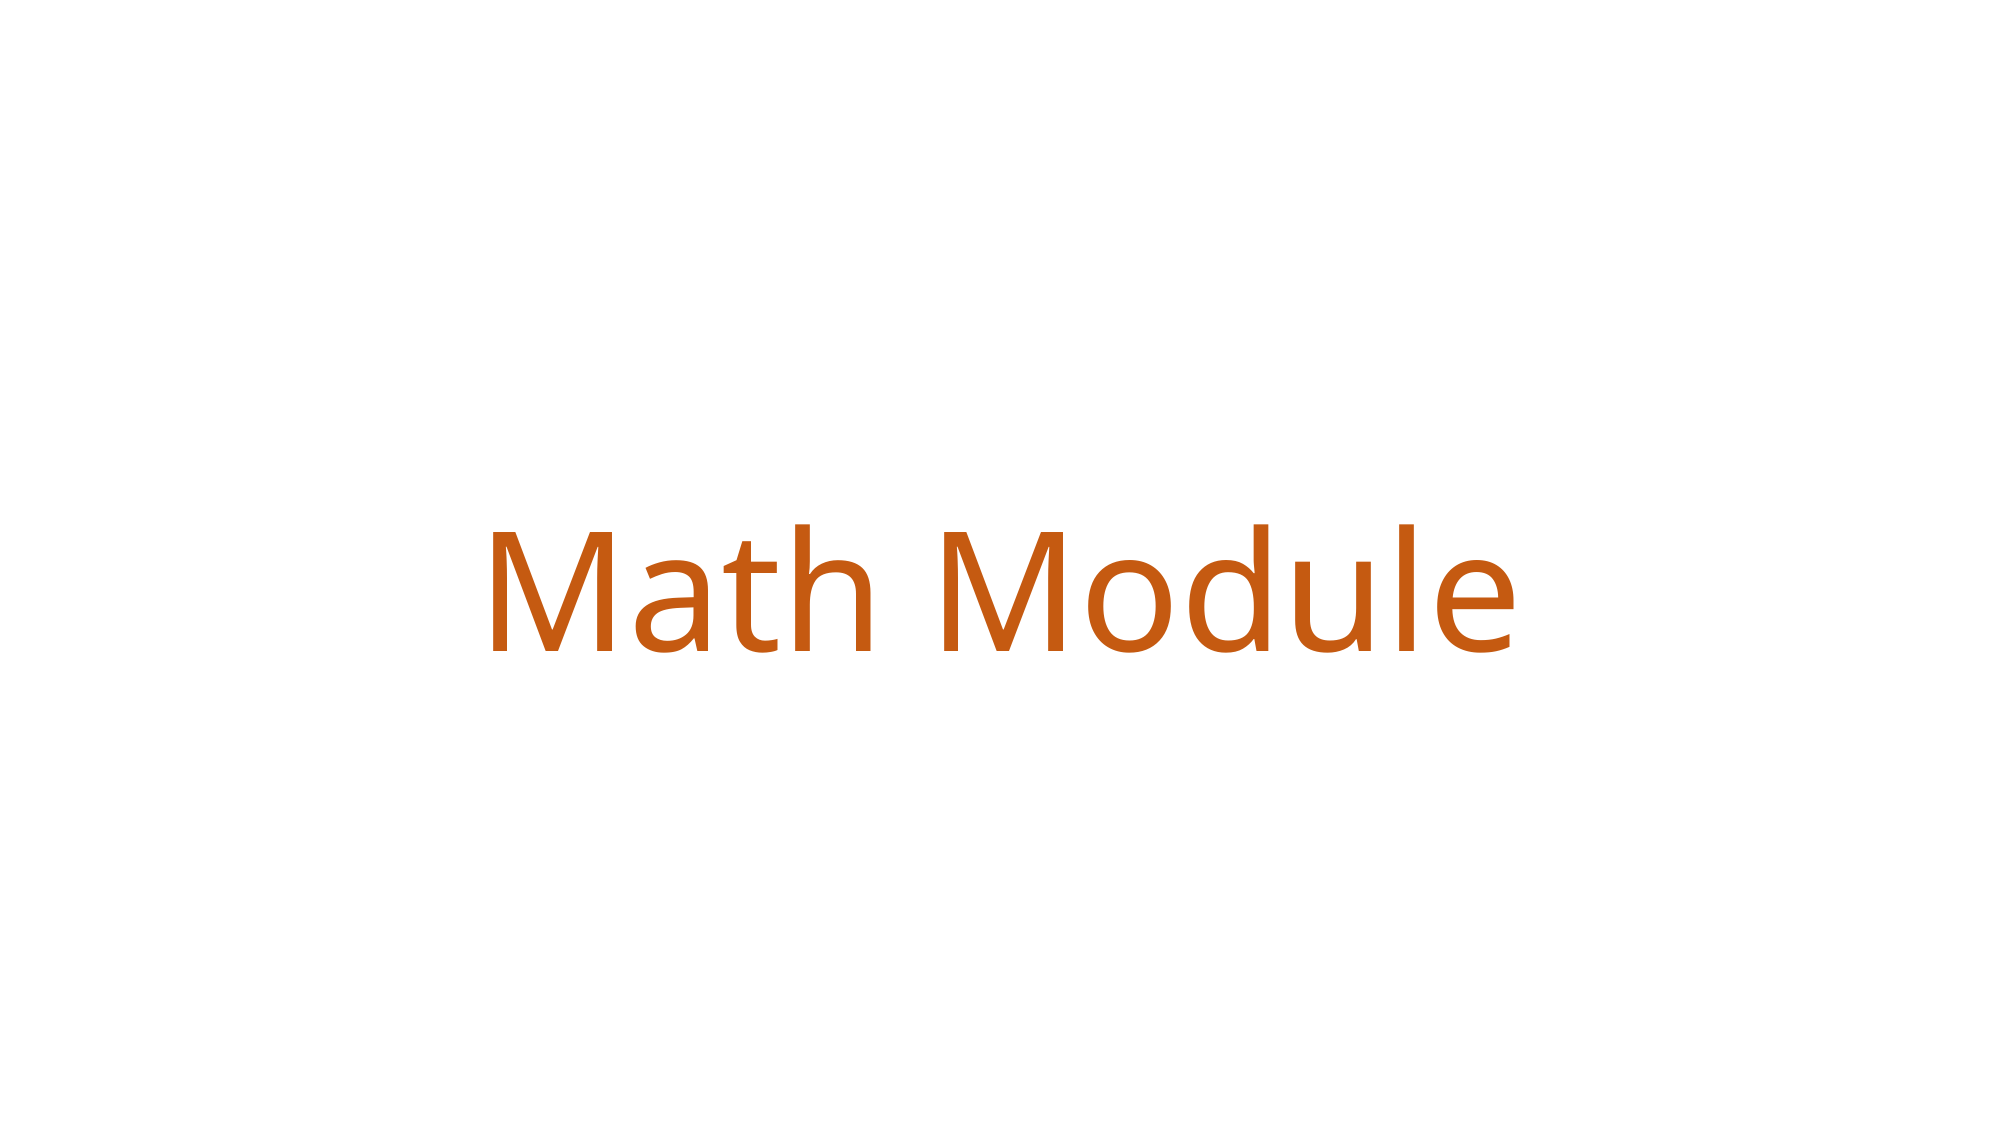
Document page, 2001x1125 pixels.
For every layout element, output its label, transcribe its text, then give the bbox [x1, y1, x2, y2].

list Math Module [137, 299, 1863, 1014]
